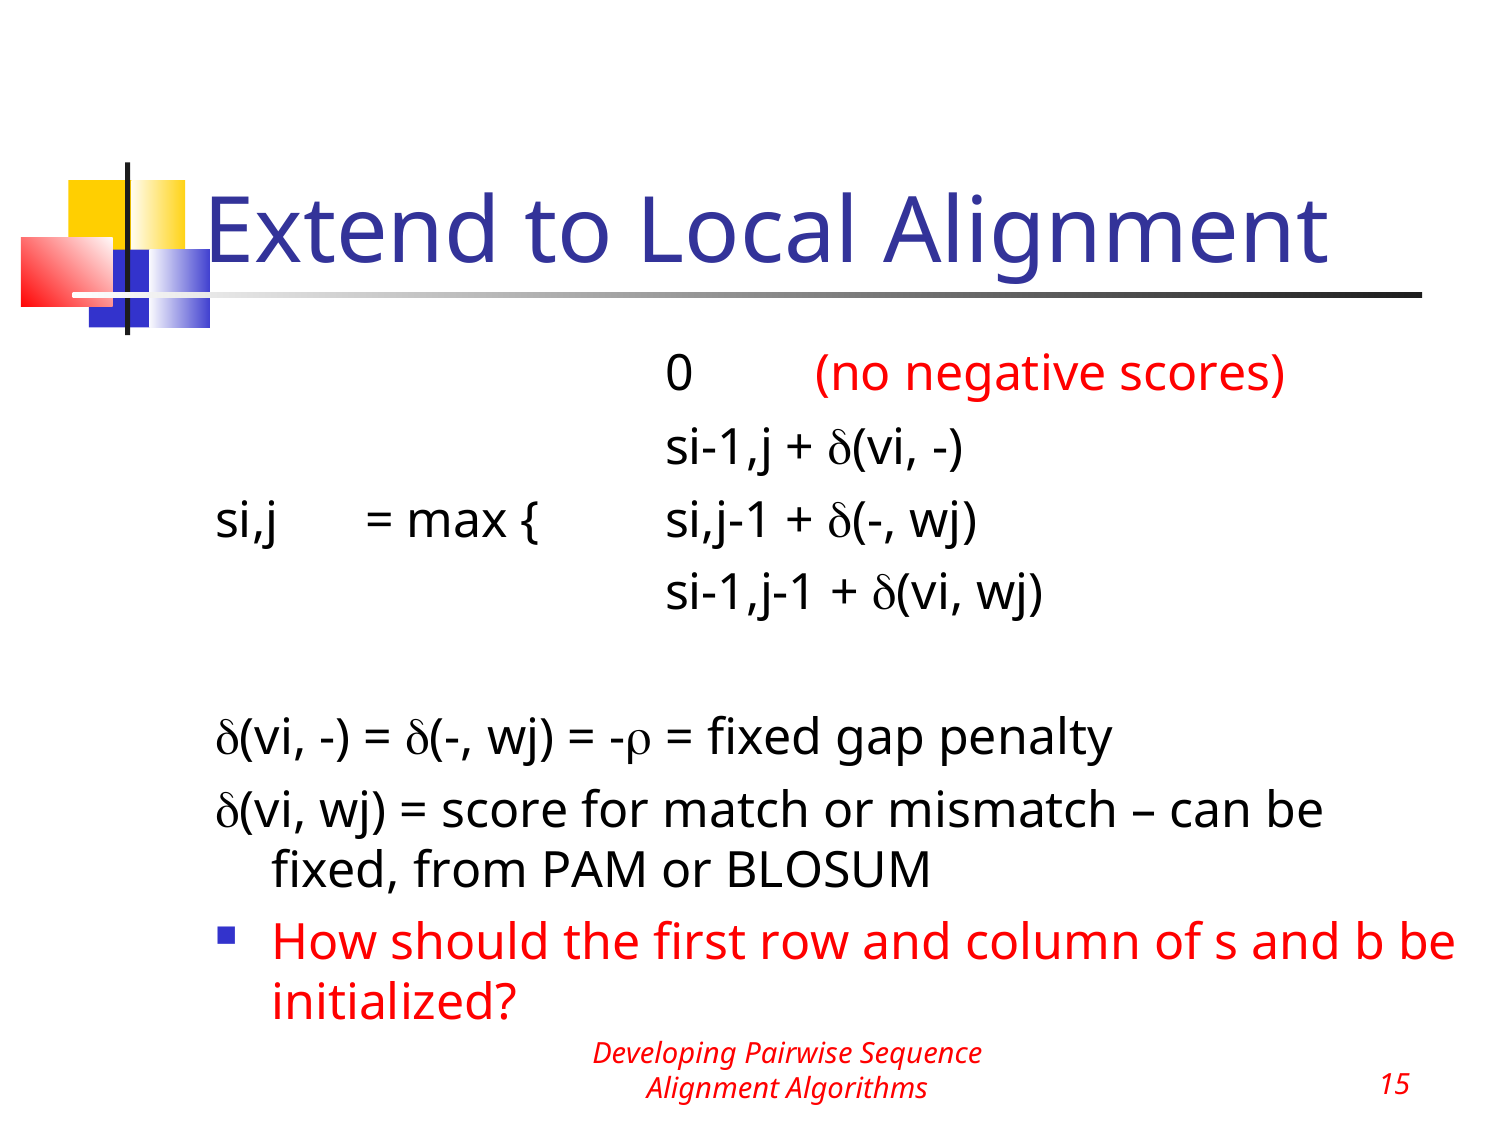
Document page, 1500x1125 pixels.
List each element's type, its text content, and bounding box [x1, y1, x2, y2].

title Extend to Local Alignment [188, 101, 1468, 289]
list 0 (no negative scores) si-1,j + (vi, -) si,j = max { si,j-1 + (-, wj) si-1,j-1 + (vi, wj) (vi, -) = (-, wj) = - = fixed gap penalty (vi, wj) = score for match or mismatch – can be fixed, from PAM or BLOSUM How should the first row and column of s and b be initialized? [200, 324, 1476, 1110]
